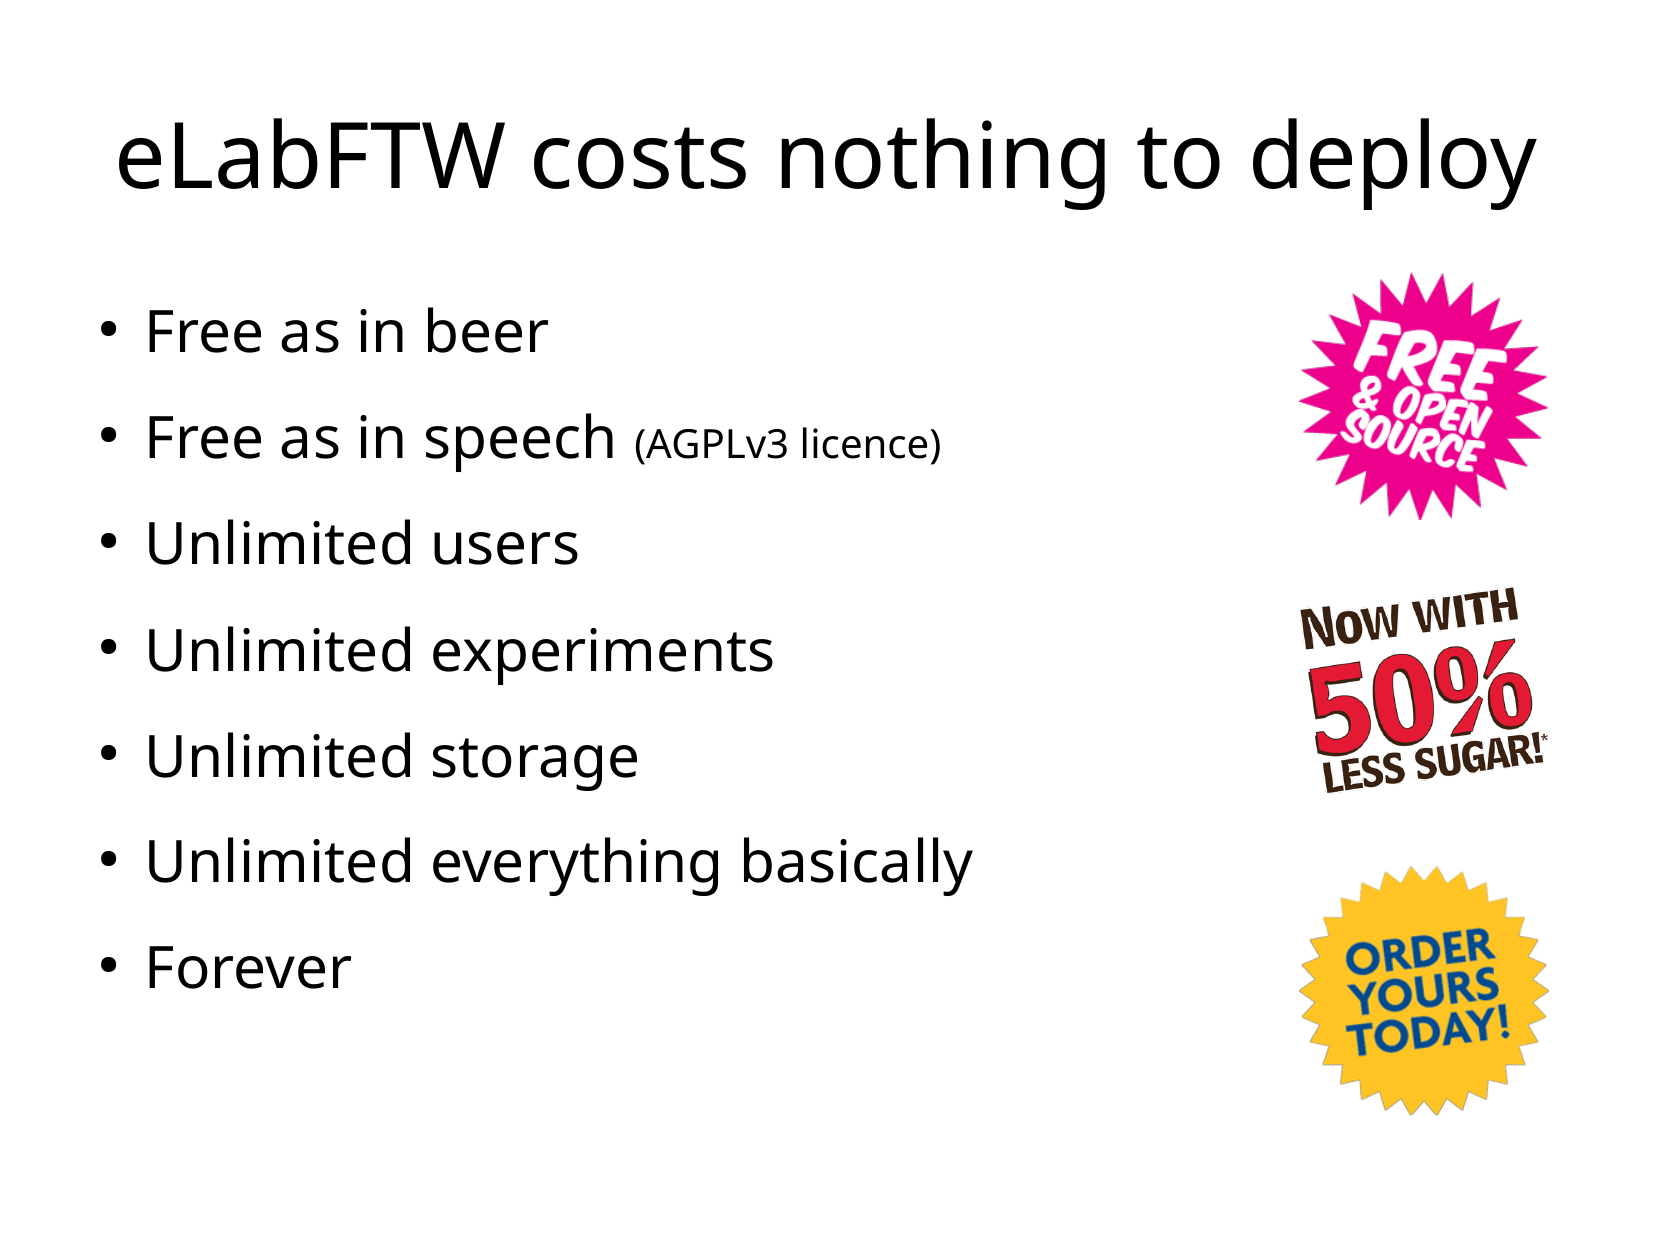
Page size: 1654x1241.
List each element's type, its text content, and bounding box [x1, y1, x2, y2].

picture [1299, 866, 1549, 1117]
picture [1299, 271, 1549, 520]
picture [1299, 586, 1549, 794]
list Free as in beer Free as in speech (AGPLv3 licence) Unlimited users Unlimited experiments Unlimited storage Unlimited everything basically Forever [82, 290, 1571, 1010]
title eLabFTW costs nothing to deploy [82, 49, 1571, 257]
